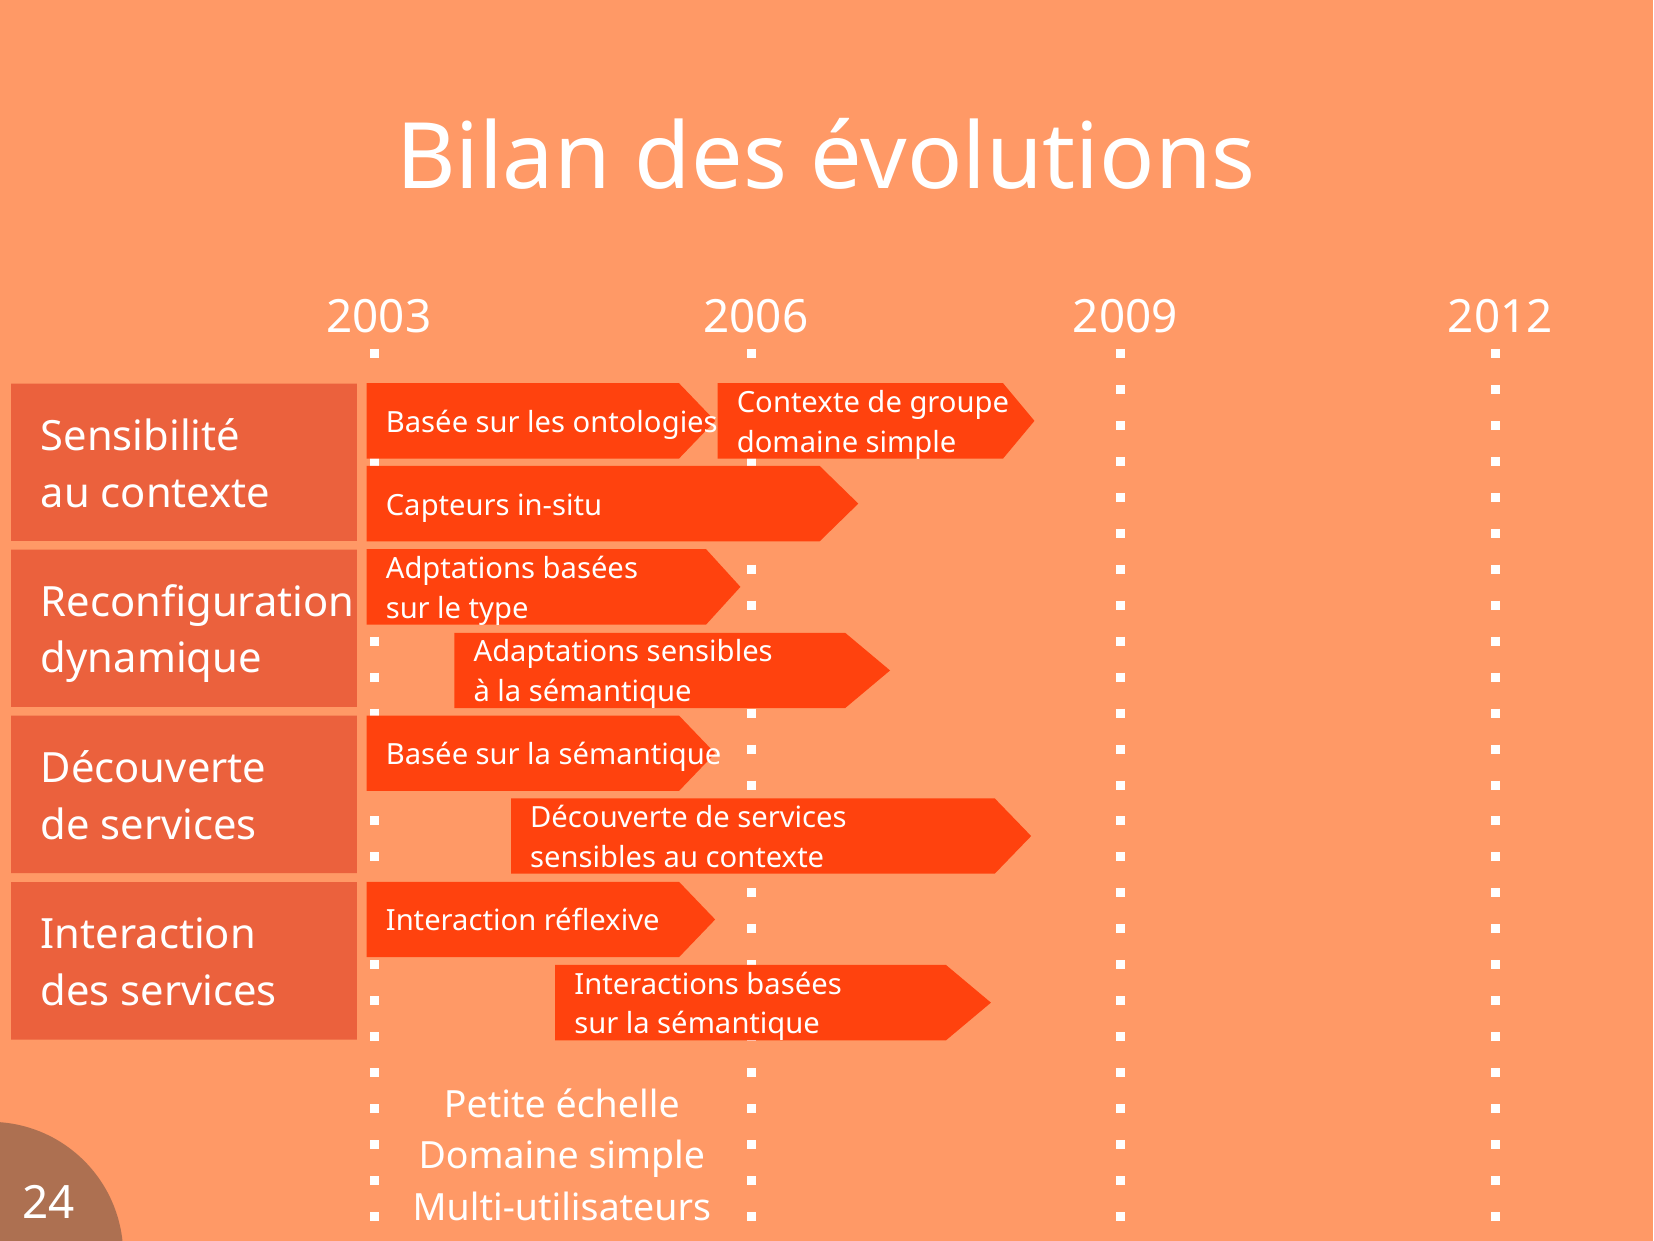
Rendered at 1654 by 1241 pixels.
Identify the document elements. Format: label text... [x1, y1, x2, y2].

text_box Basée sur les ontologies [366, 383, 711, 459]
text_box Découverte de services sensibles au contexte [511, 798, 1032, 874]
text_box 2006 [684, 272, 826, 348]
text_box Petite échelle Domaine simple Multi-utilisateurs [385, 1066, 739, 1217]
text_box 2009 [1053, 272, 1196, 348]
text_box Basée sur la sémantique [366, 715, 711, 791]
text_box Interaction des services [11, 882, 357, 1040]
text_box Reconfiguration dynamique [11, 549, 357, 707]
title Bilan des évolutions [82, 49, 1571, 257]
text_box Capteurs in-situ [366, 465, 859, 542]
text_box 2003 [307, 272, 449, 348]
text_box Sensibilité au contexte [11, 383, 357, 541]
text_box Contexte de groupe domaine simple [717, 383, 1035, 459]
text_box Interaction réflexive [366, 881, 716, 958]
text_box Découverte de services [11, 715, 357, 874]
text_box Adptations basées sur le type [366, 549, 741, 625]
text_box Adaptations sensibles à la sémantique [454, 632, 891, 709]
text_box 2012 [1428, 272, 1571, 348]
text_box Interactions basées sur la sémantique [555, 964, 991, 1041]
